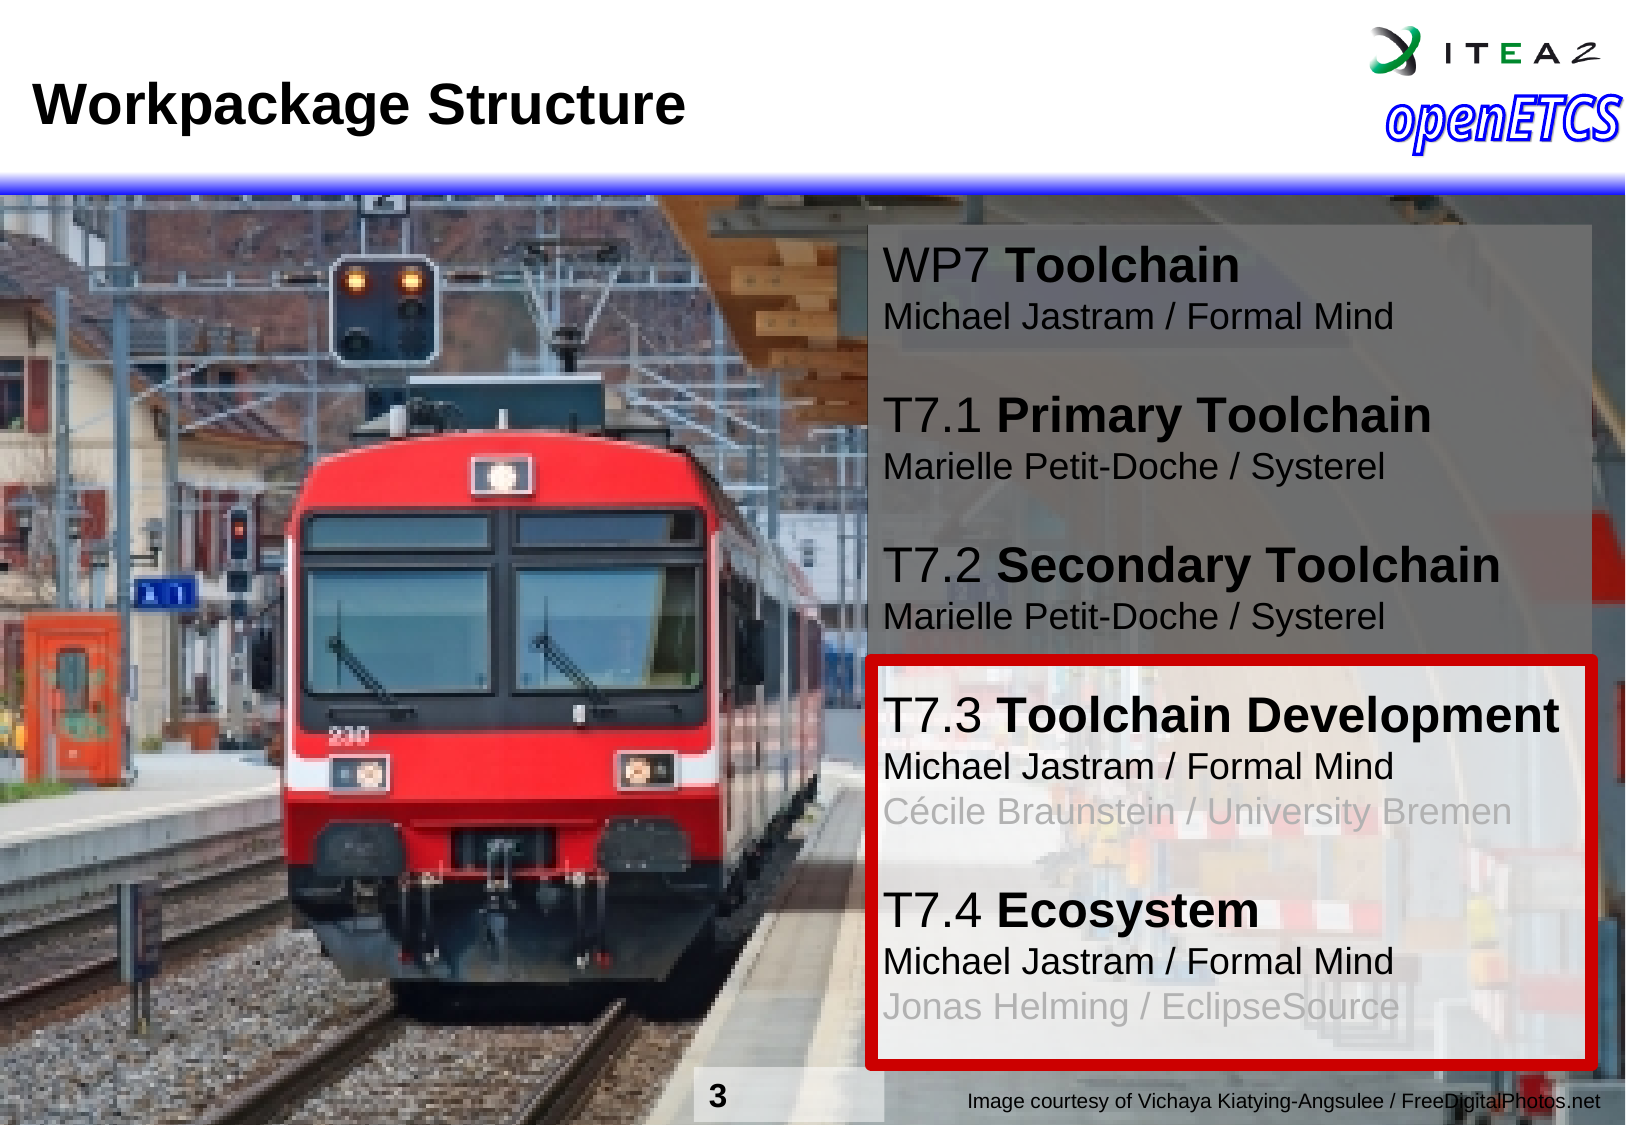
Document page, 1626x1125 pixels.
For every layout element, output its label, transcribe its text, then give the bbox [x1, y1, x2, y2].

title Workpackage Structure [32, 66, 1356, 173]
text_box <number> [693, 1067, 885, 1122]
picture [0, 195, 1626, 1125]
text_box WP7 Toolchain Michael Jastram / Formal Mind T7.1 Primary Toolchain Marielle Petit-Doche / Systerel T7.2 Secondary Toolchain Marielle Petit-Doche / Systerel T7.3 Toolchain Development Michael Jastram / Formal Mind Cécile Braunstein / University Bremen T7.4 Ecosystem Michael Jastram / Formal Mind Jonas Helming / EclipseSource [878, 666, 1585, 1059]
text_box [867, 224, 1592, 655]
picture [1348, 26, 1626, 76]
text_box Image courtesy of Vichaya Kiatying-Angsulee / FreeDigitalPhotos.net [885, 1080, 1616, 1120]
